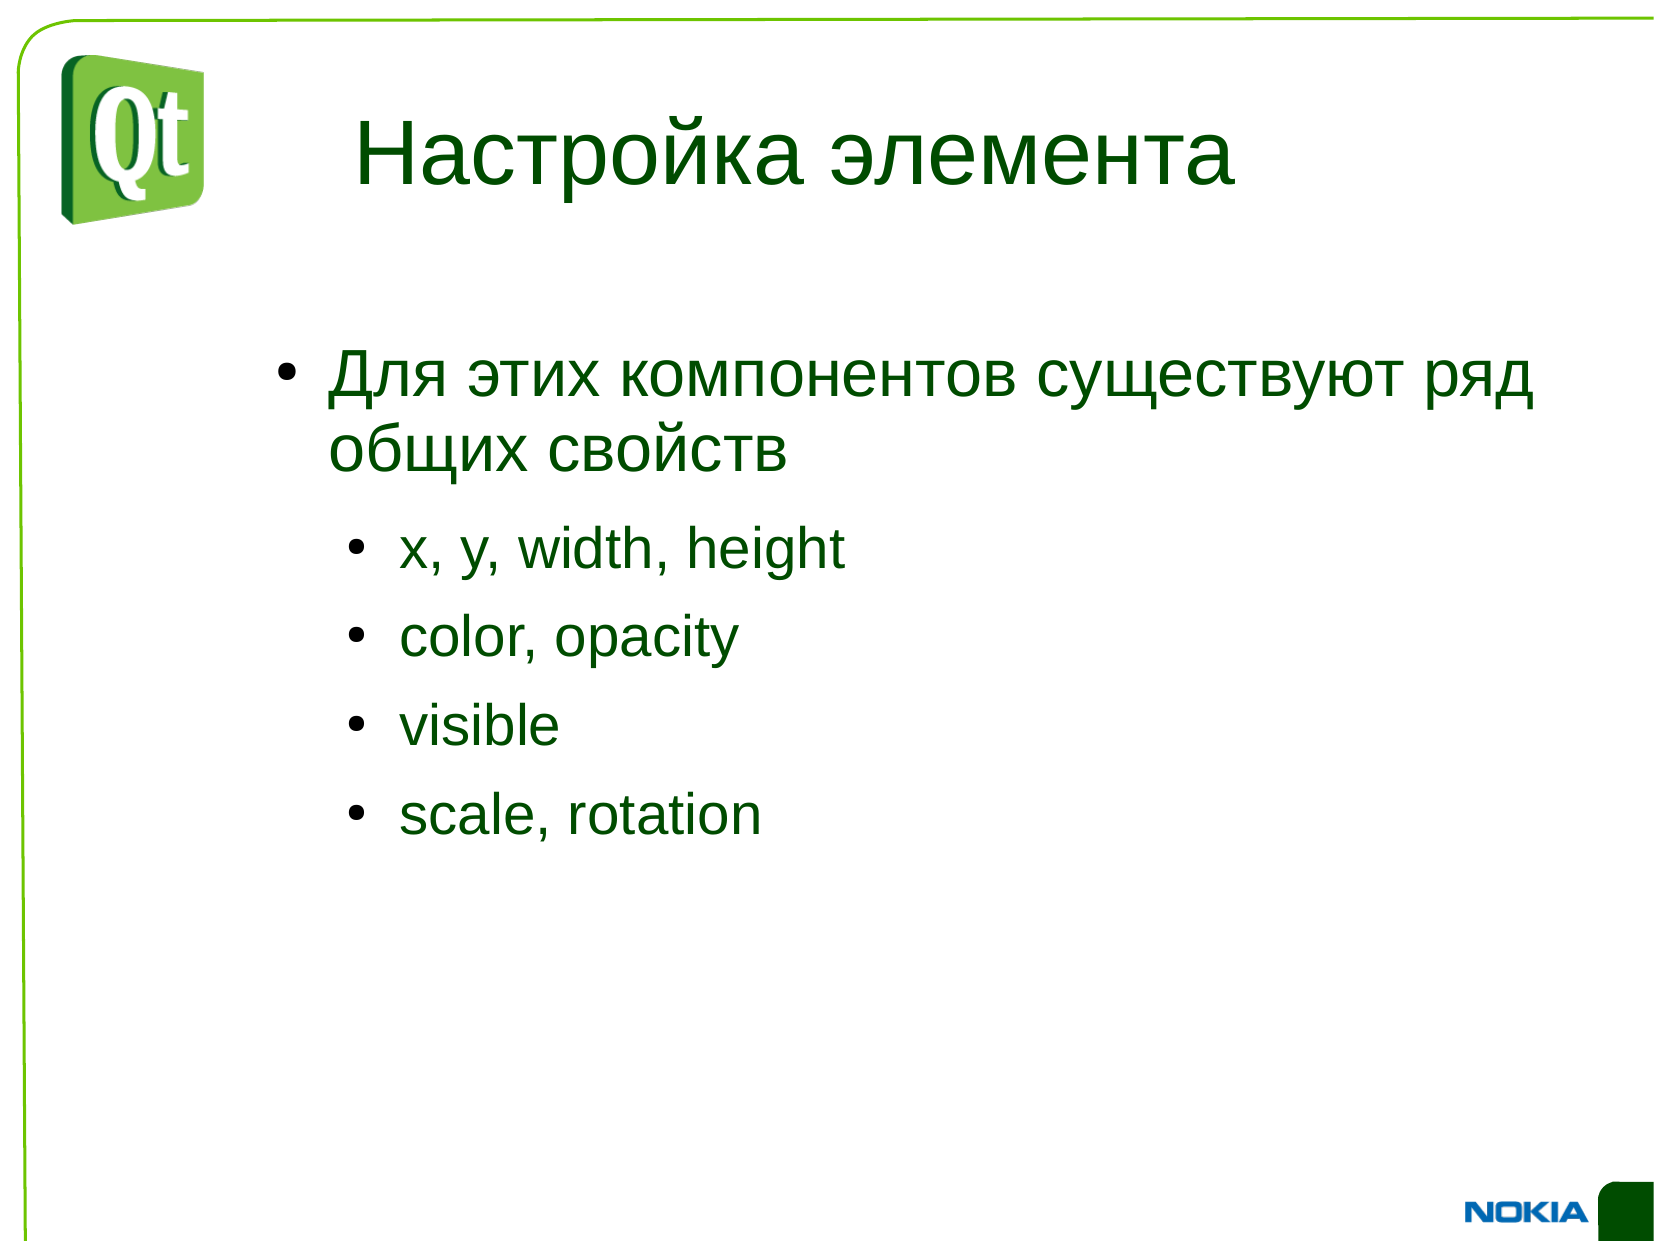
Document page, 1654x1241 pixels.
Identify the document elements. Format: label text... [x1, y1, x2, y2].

picture [1465, 1201, 1589, 1223]
list Для этих компонентов существуют ряд общих свойств x, y, width, height color, opacity visible scale, rotation [257, 336, 1577, 1141]
picture [61, 55, 204, 225]
title Настройка элемента [257, 56, 1333, 250]
